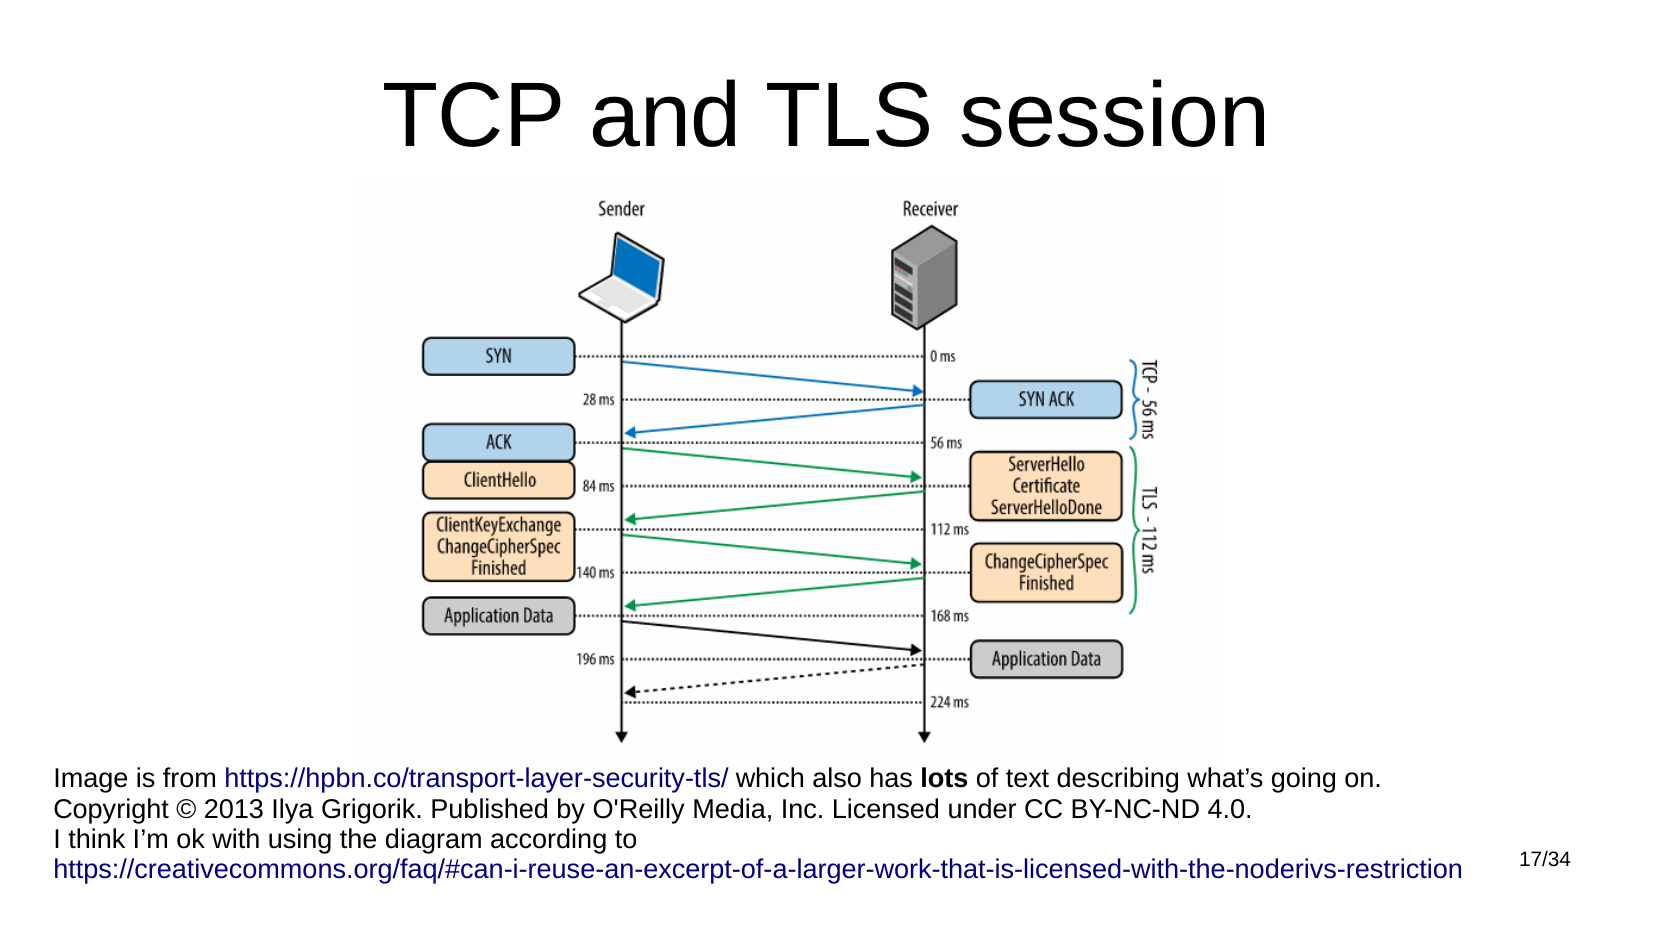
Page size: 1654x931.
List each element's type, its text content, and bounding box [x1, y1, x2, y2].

title TCP and TLS session [82, 37, 1571, 193]
picture [354, 177, 1225, 755]
text_box Image is from https://hpbn.co/transport-layer-security-tls/ which also has lots of text describing what’s going on. Copyright © 2013 Ilya Grigorik. Published by O'Reilly Media, Inc. Licensed under CC BY-NC-ND 4.0. I think I’m ok with using the diagram according to https://creativecommons.org/faq/#can-i-reuse-an-excerpt-of-a-larger-work-that-is-licensed-with-the-noderivs-restriction [38, 755, 1501, 931]
